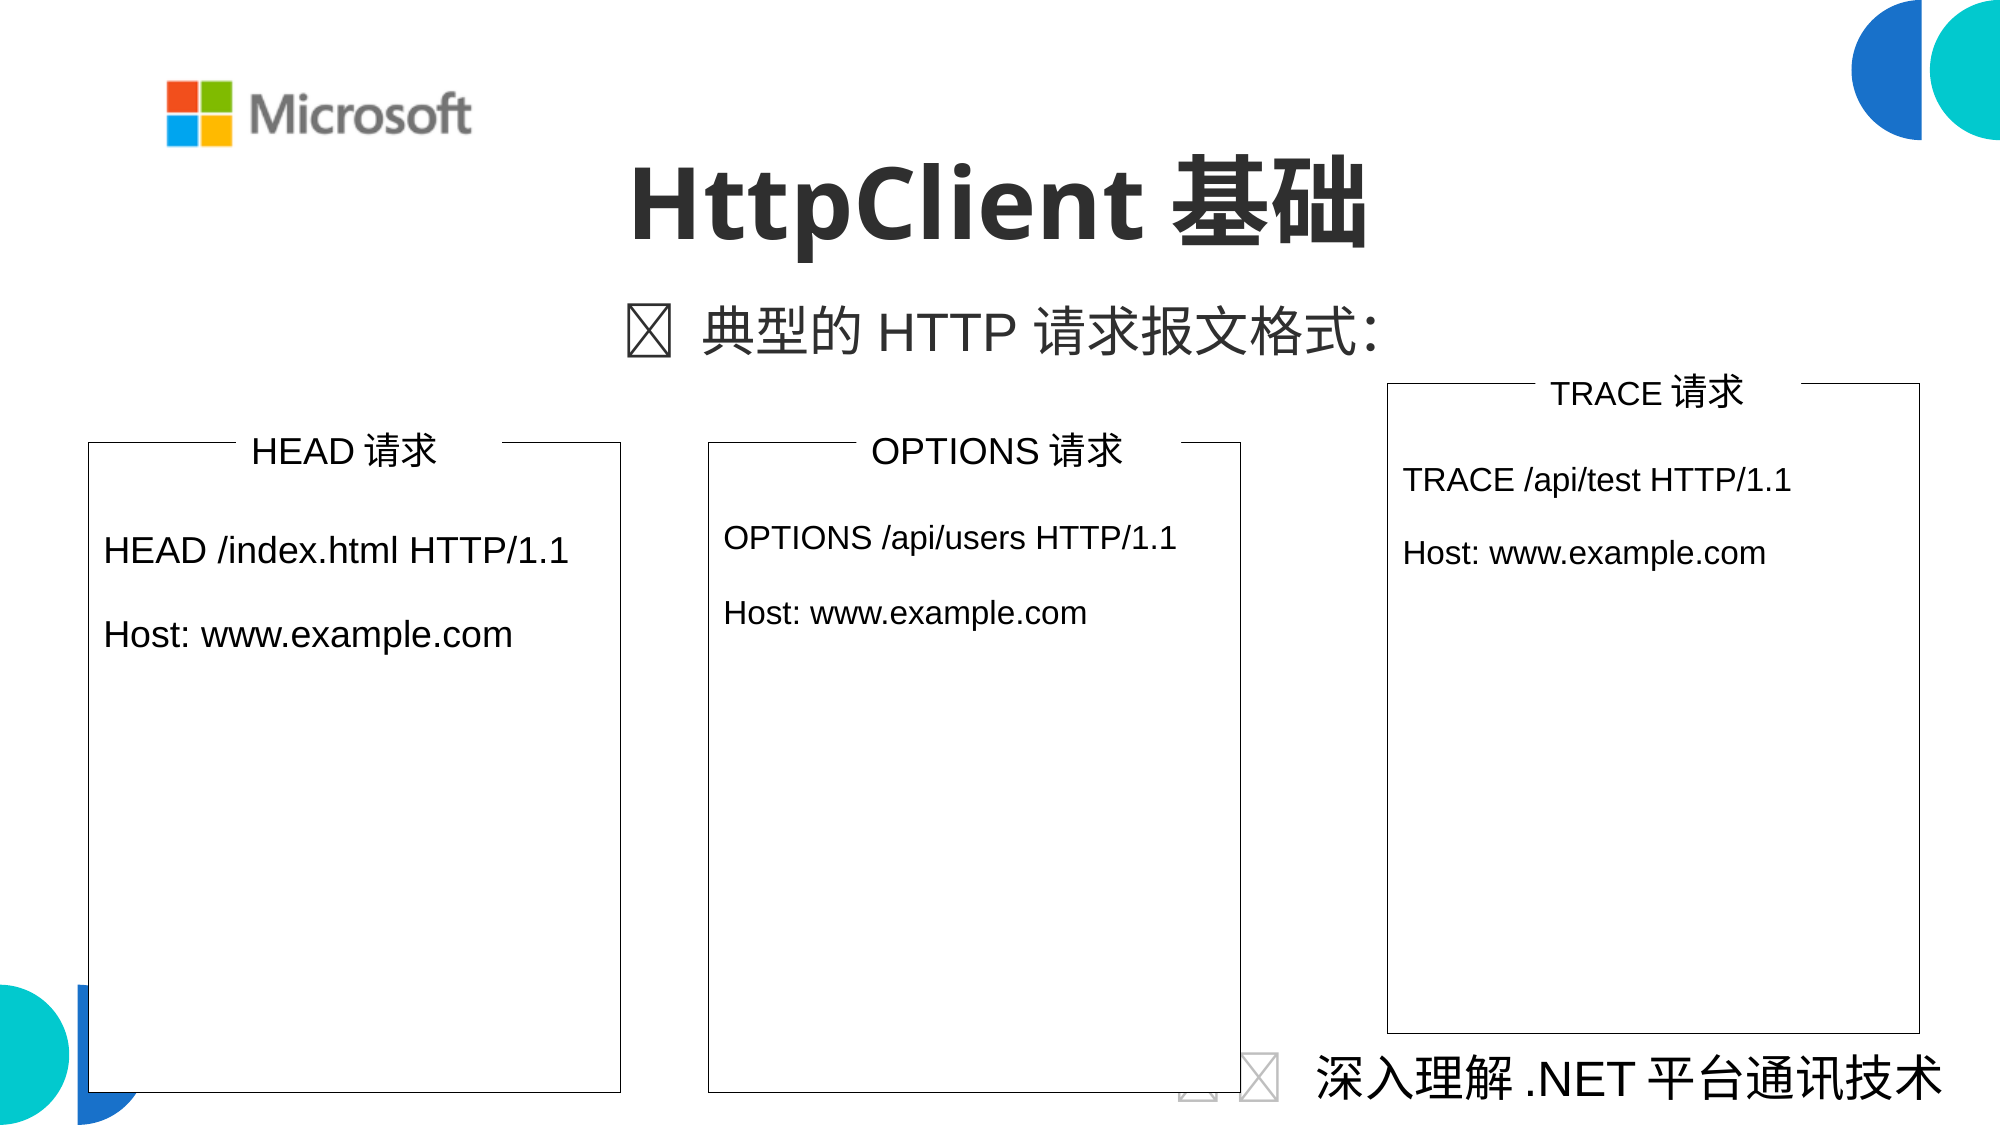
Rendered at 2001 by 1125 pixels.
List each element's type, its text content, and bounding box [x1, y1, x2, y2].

text_box TRACE /api/test HTTP/1.1 Host: www.example.com [1387, 383, 1920, 1034]
text_box 🚀 典型的HTTP请求报文格式： [236, 253, 1823, 373]
text_box OPTIONS请求 [856, 413, 1182, 502]
text_box HEAD /index.html HTTP/1.1 Host: www.example.com [88, 442, 621, 1093]
subtitle 🚀 🚀 深入理解.NET平台通讯技术 [1173, 1046, 1952, 1107]
title HttpClient基础 [137, 106, 1861, 292]
text_box OPTIONS /api/users HTTP/1.1 Host: www.example.com [708, 442, 1241, 1093]
text_box HEAD请求 [236, 413, 502, 502]
text_box TRACE请求 [1535, 354, 1802, 419]
picture [85, 41, 552, 189]
